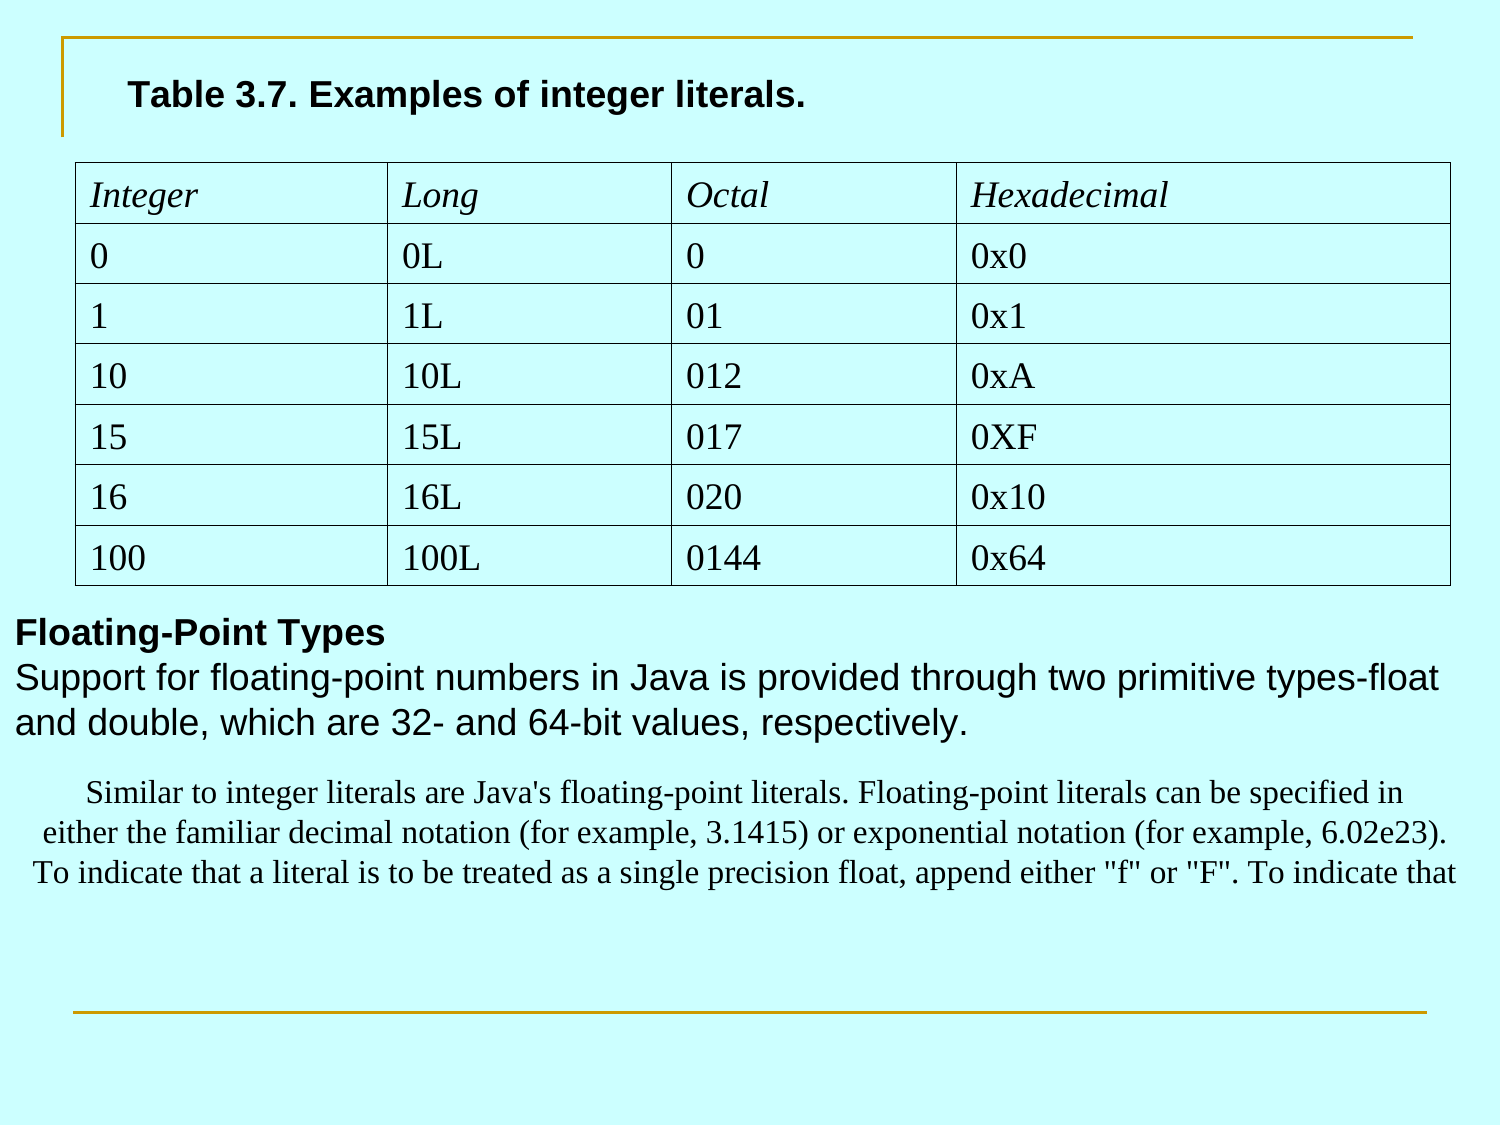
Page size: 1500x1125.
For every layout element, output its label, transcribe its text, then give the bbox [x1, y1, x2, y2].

table_cell 0x1 [957, 284, 1450, 343]
table_cell 16 [76, 465, 387, 525]
table_cell 0 [76, 224, 387, 283]
table_cell 0XF [957, 405, 1450, 464]
table_cell 100L [388, 526, 671, 585]
table_cell 0x10 [957, 465, 1450, 525]
text_box Floating-Point Types Support for floating-point numbers in Java is provided through two primitive types-float and double, which are 32- and 64-bit values, respectively. [0, 599, 1500, 751]
table_cell 020 [672, 465, 956, 525]
text_box Similar to integer literals are Java's floating-point literals. Floating-point literals can be specified in either the familiar decimal notation (for example, 3.1415) or exponential notation (for example, 6.02e23). To indicate that a literal is to be treated as a single precision float, append either "f" or "F". To indicate that [0, 762, 1500, 898]
table_cell 16L [388, 465, 671, 525]
table_cell 1 [76, 284, 387, 343]
table_cell 15L [388, 405, 671, 464]
table_cell 012 [672, 344, 956, 404]
table_cell 1L [388, 284, 671, 343]
table_cell 100 [76, 526, 387, 585]
table_cell 0L [388, 224, 671, 283]
table_cell 017 [672, 405, 956, 464]
table_header Long [388, 163, 671, 223]
table_header Hexadecimal [957, 163, 1450, 223]
table_cell 0x64 [957, 526, 1450, 585]
table_cell 15 [76, 405, 387, 464]
text_box Table 3.7. Examples of integer literals. [112, 62, 822, 123]
table_cell 0xA [957, 344, 1450, 404]
table_header Octal [672, 163, 956, 223]
table_cell 10 [76, 344, 387, 404]
table_cell 10L [388, 344, 671, 404]
table_header Integer [76, 163, 387, 223]
table_cell 01 [672, 284, 956, 343]
table_cell 0 [672, 224, 956, 283]
table_cell 0x0 [957, 224, 1450, 283]
table_cell 0144 [672, 526, 956, 585]
